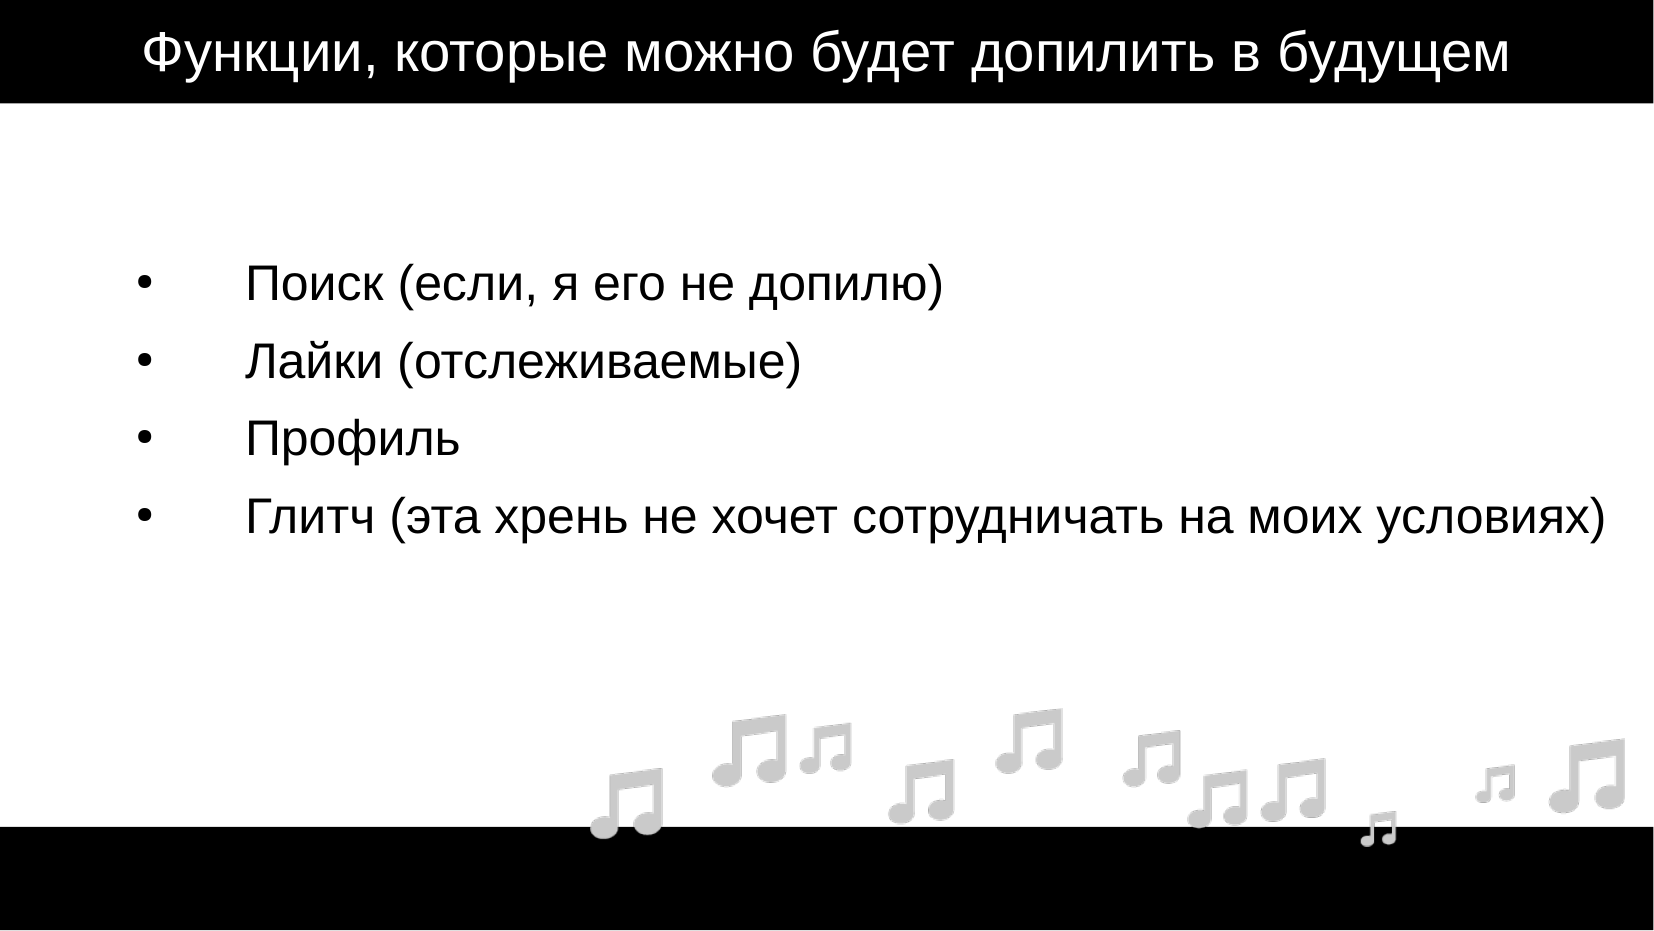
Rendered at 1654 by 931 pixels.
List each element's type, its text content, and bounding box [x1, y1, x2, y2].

title Функции, которые можно будет допилить в будущем [59, 6, 1595, 98]
list Поиск (если, я его не допилю) Лайки (отслеживаемые) Профиль Глитч (эта хрень не хочет сотрудничать на моих условиях) [118, 177, 1654, 768]
